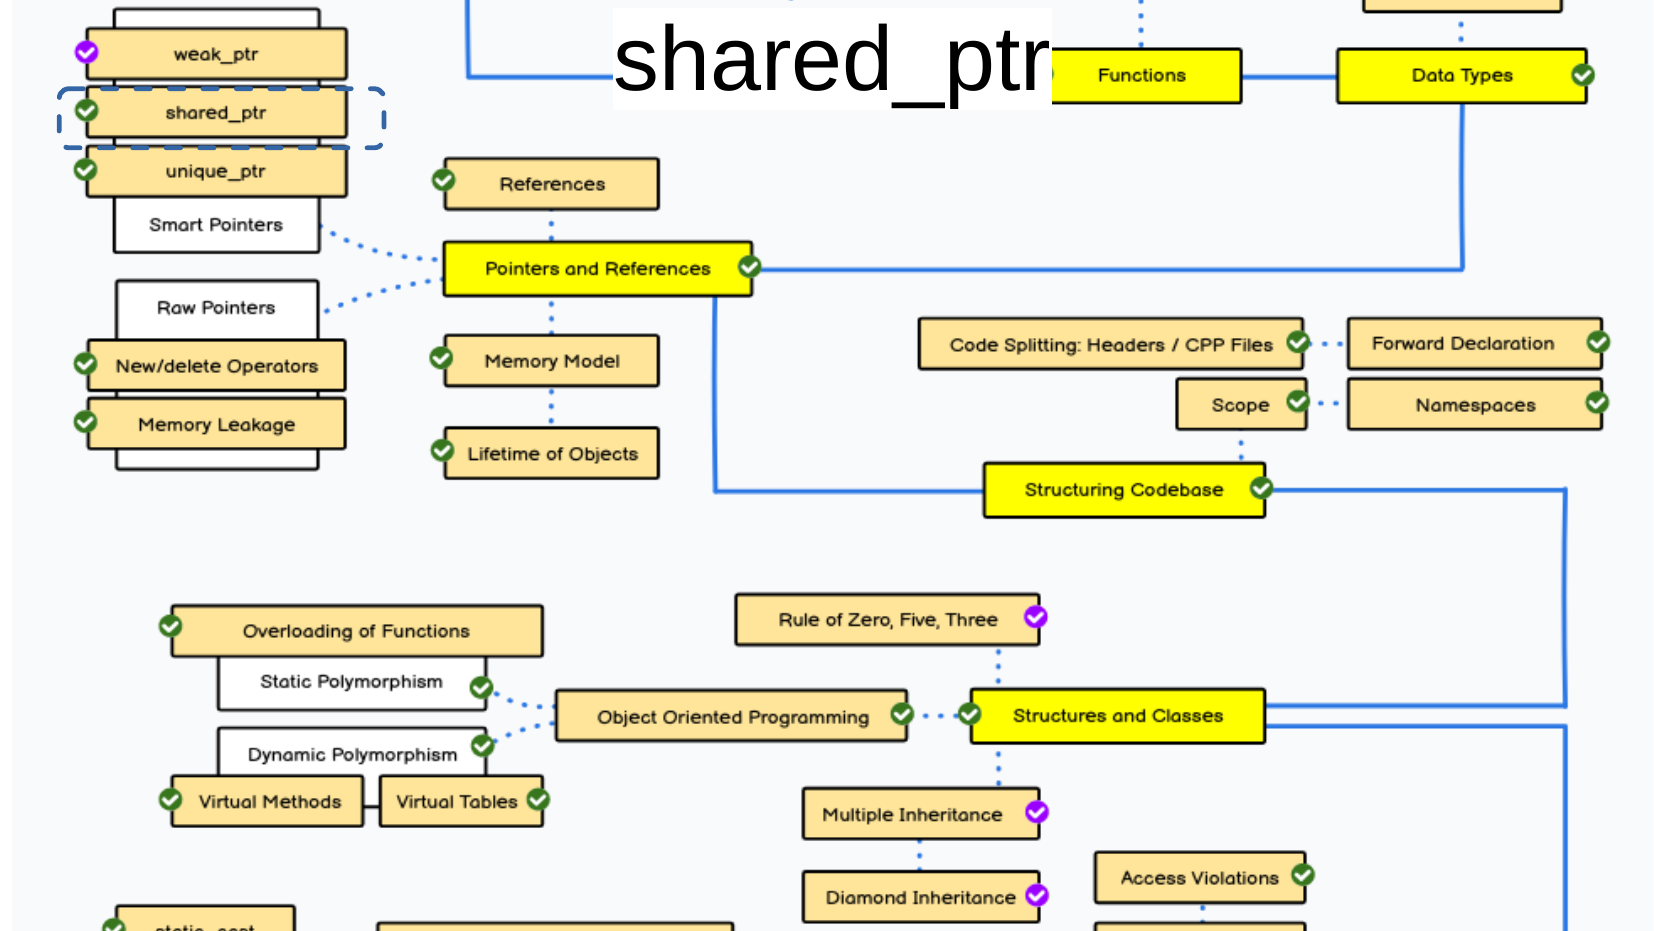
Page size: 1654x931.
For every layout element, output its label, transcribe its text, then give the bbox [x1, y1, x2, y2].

picture [12, 0, 1654, 931]
title shared_ptr [88, 0, 1577, 119]
